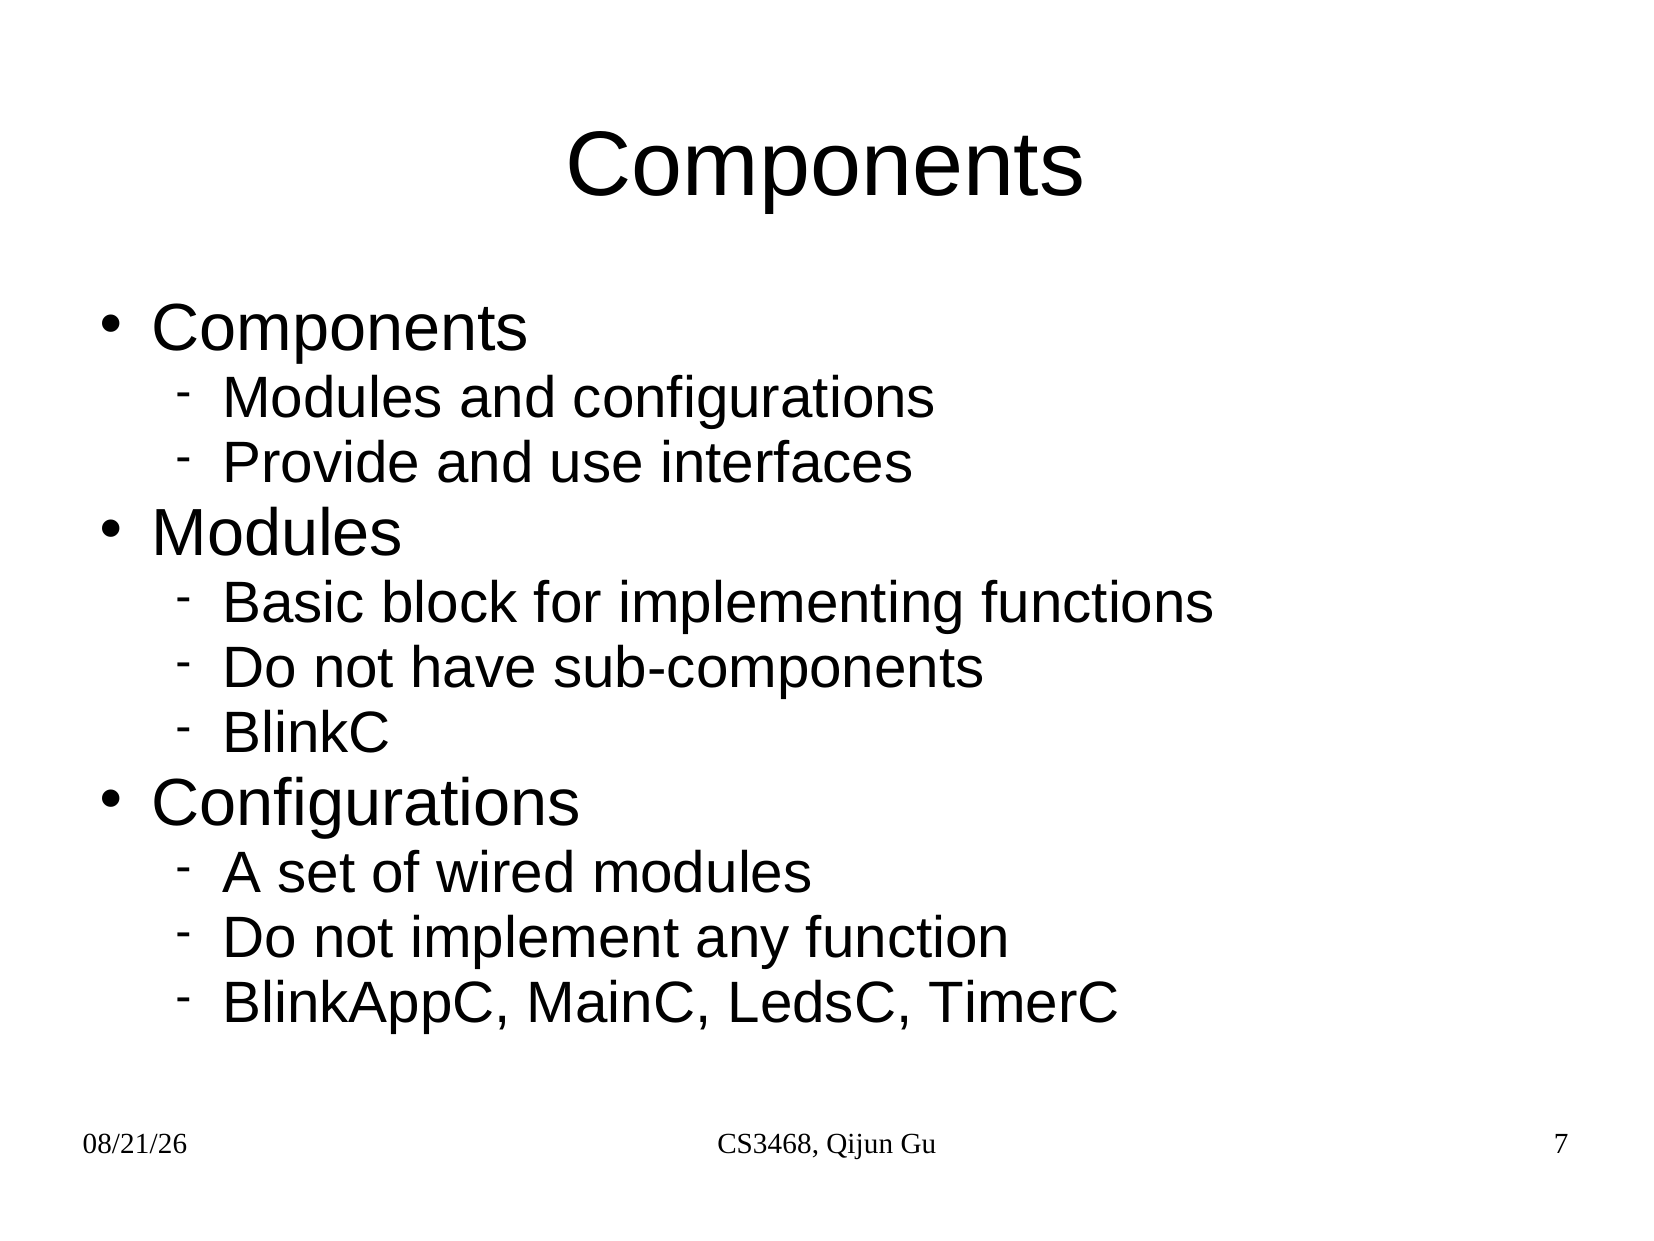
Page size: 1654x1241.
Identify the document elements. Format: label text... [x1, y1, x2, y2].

title Components [82, 71, 1570, 263]
list Components Modules and configurations Provide and use interfaces Modules Basic block for implementing functions Do not have sub-components BlinkC Configurations A set of wired modules Do not implement any function BlinkAppC, MainC, LedsC, TimerC [82, 290, 1570, 1113]
